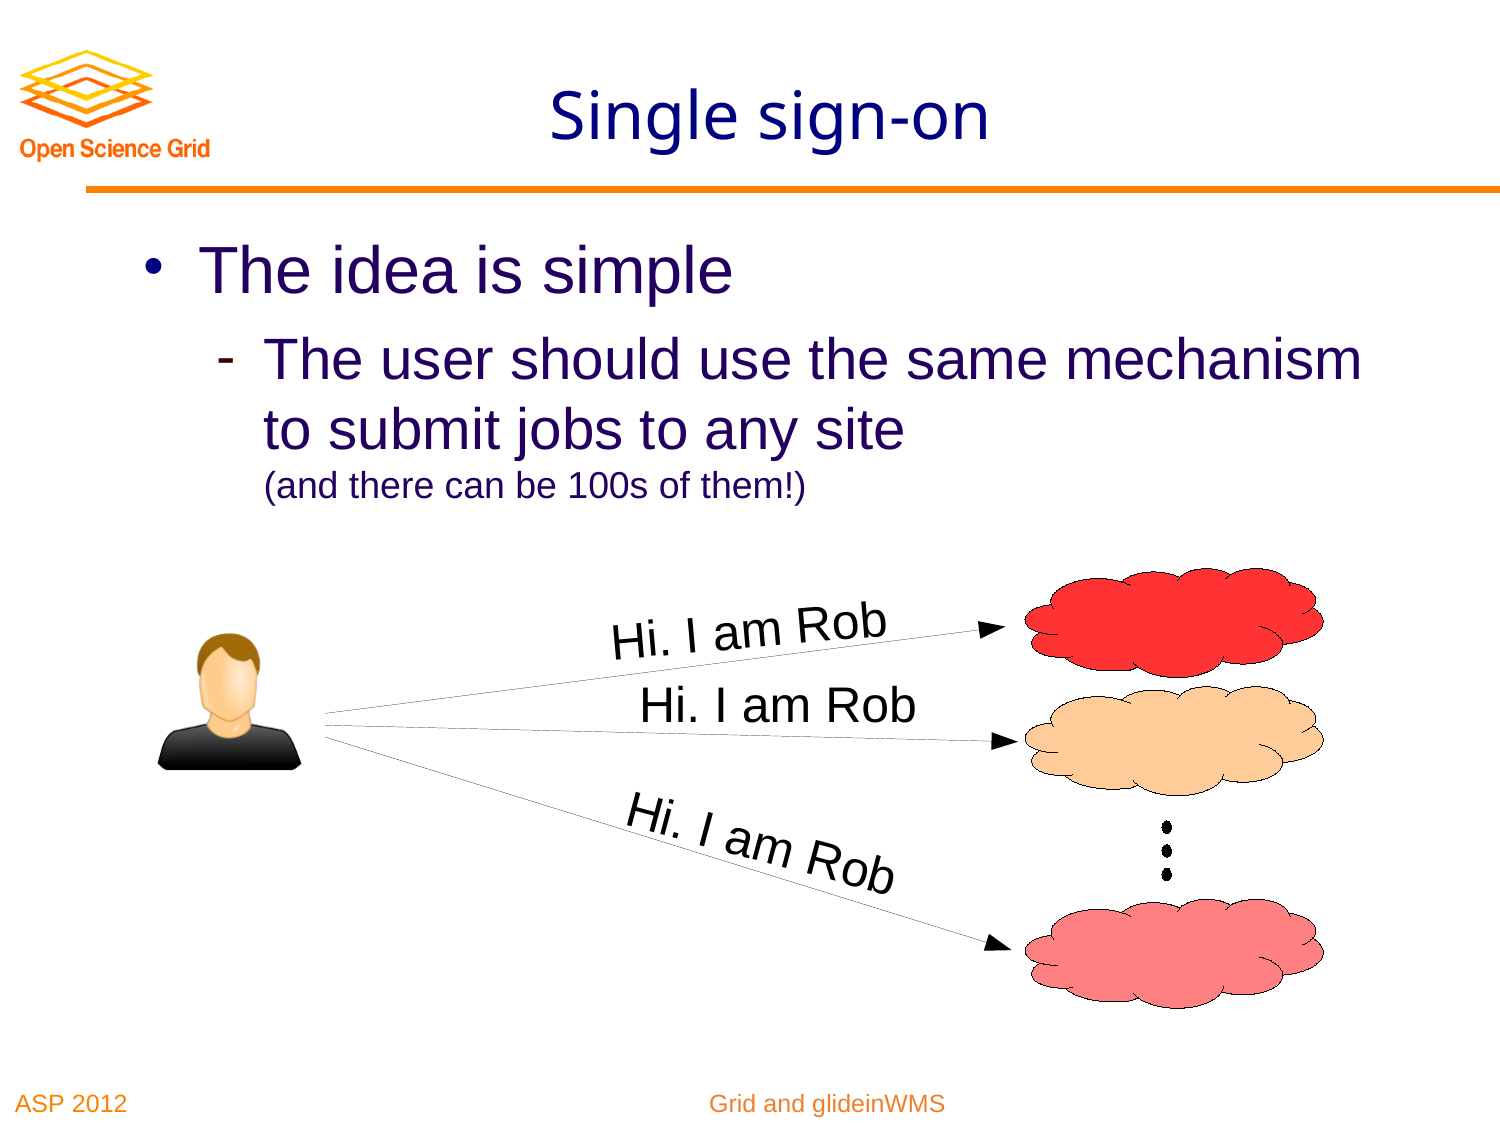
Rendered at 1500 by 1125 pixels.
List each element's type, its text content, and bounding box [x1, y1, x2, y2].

text_box [1161, 868, 1172, 881]
text_box Hi. I am Rob [604, 765, 1006, 940]
text_box [1161, 844, 1172, 858]
text_box [1024, 568, 1324, 678]
text_box [1025, 686, 1324, 796]
list The idea is simple The user should use the same mechanism to submit jobs to any site (and there can be 100s of them!) [127, 218, 1403, 962]
text_box Hi. I am Rob [624, 664, 941, 740]
title Single sign-on [201, 18, 1342, 207]
text_box [1161, 820, 1172, 834]
picture [154, 623, 305, 774]
text_box [1025, 899, 1324, 1009]
picture [0, 27, 201, 179]
text_box Hi. I am Rob [592, 574, 940, 679]
